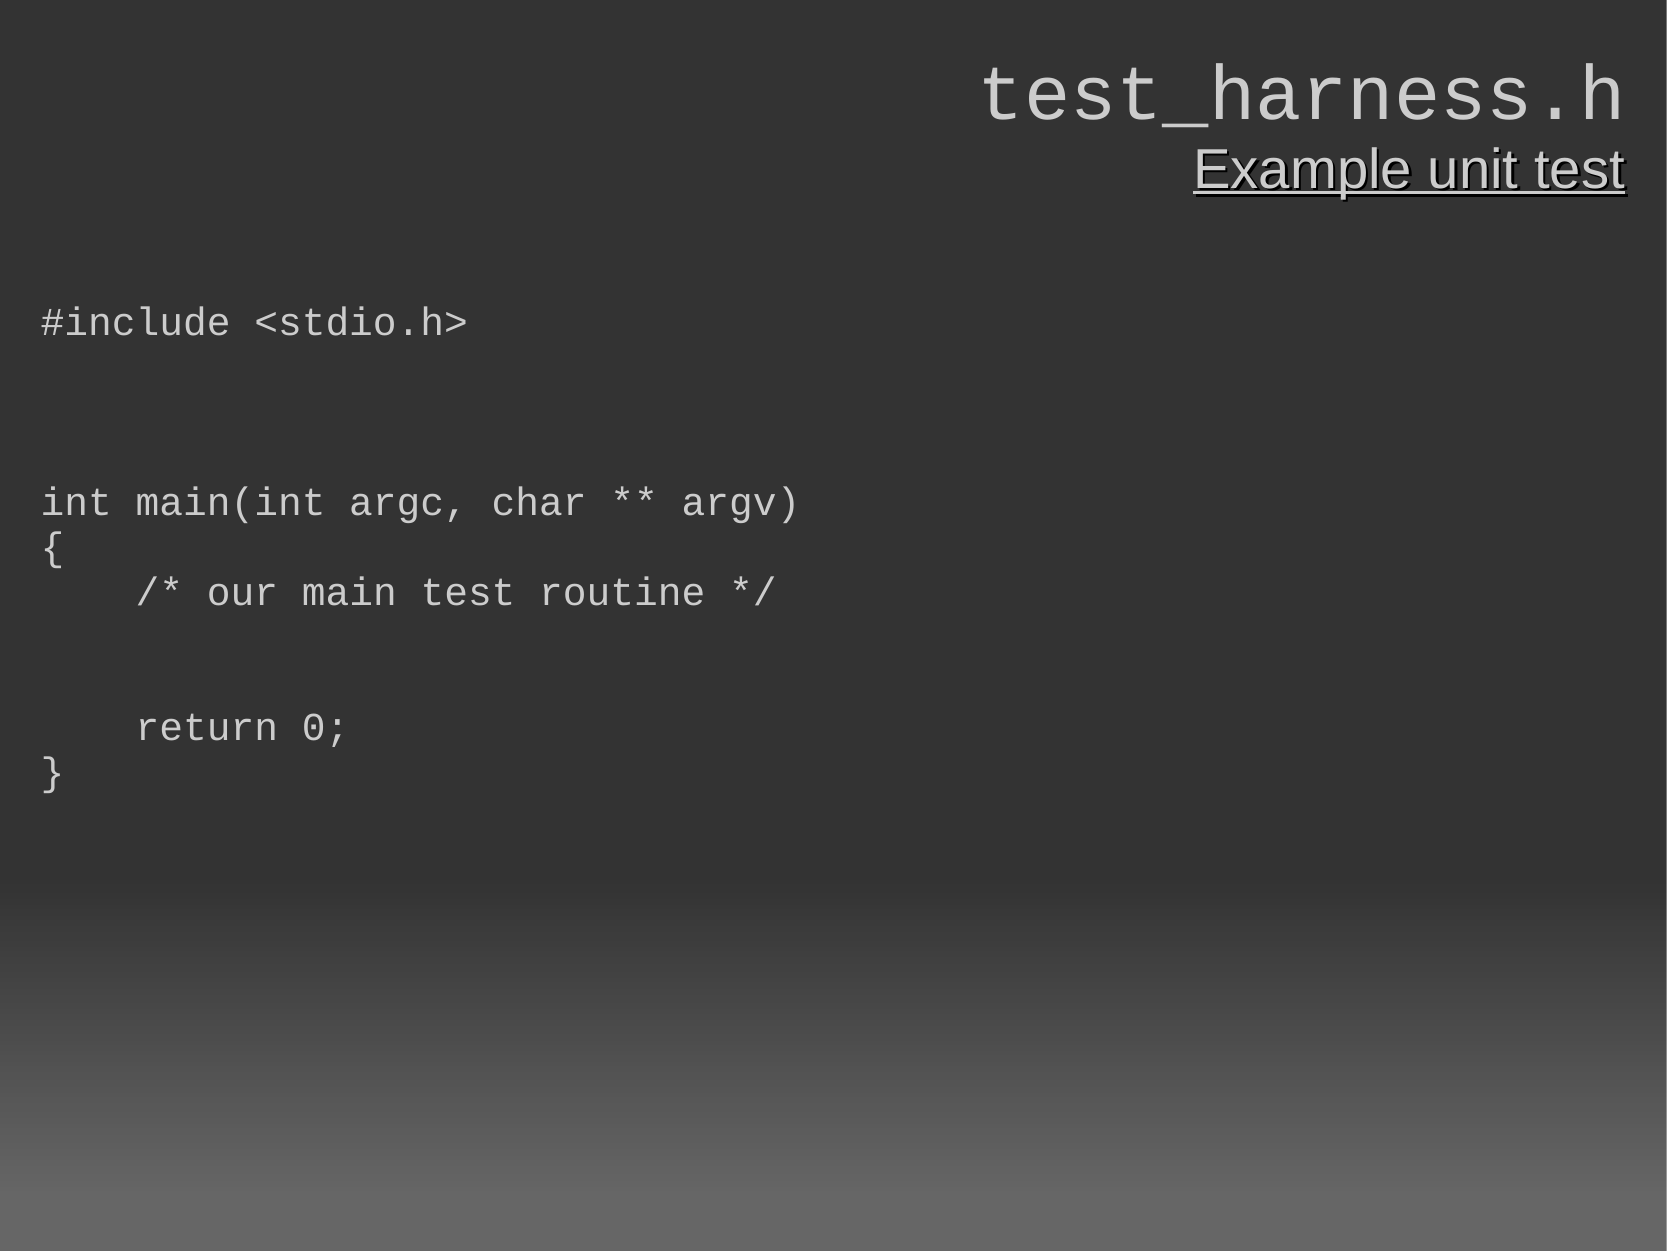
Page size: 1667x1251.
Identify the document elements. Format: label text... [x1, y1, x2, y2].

list #include <stdio.h> int main(int argc, char ** argv) { /* our main test routine */ return 0; } [40, 300, 1627, 1201]
title test_harness.h Example unit test [39, 49, 1626, 233]
picture [0, 0, 1667, 1251]
